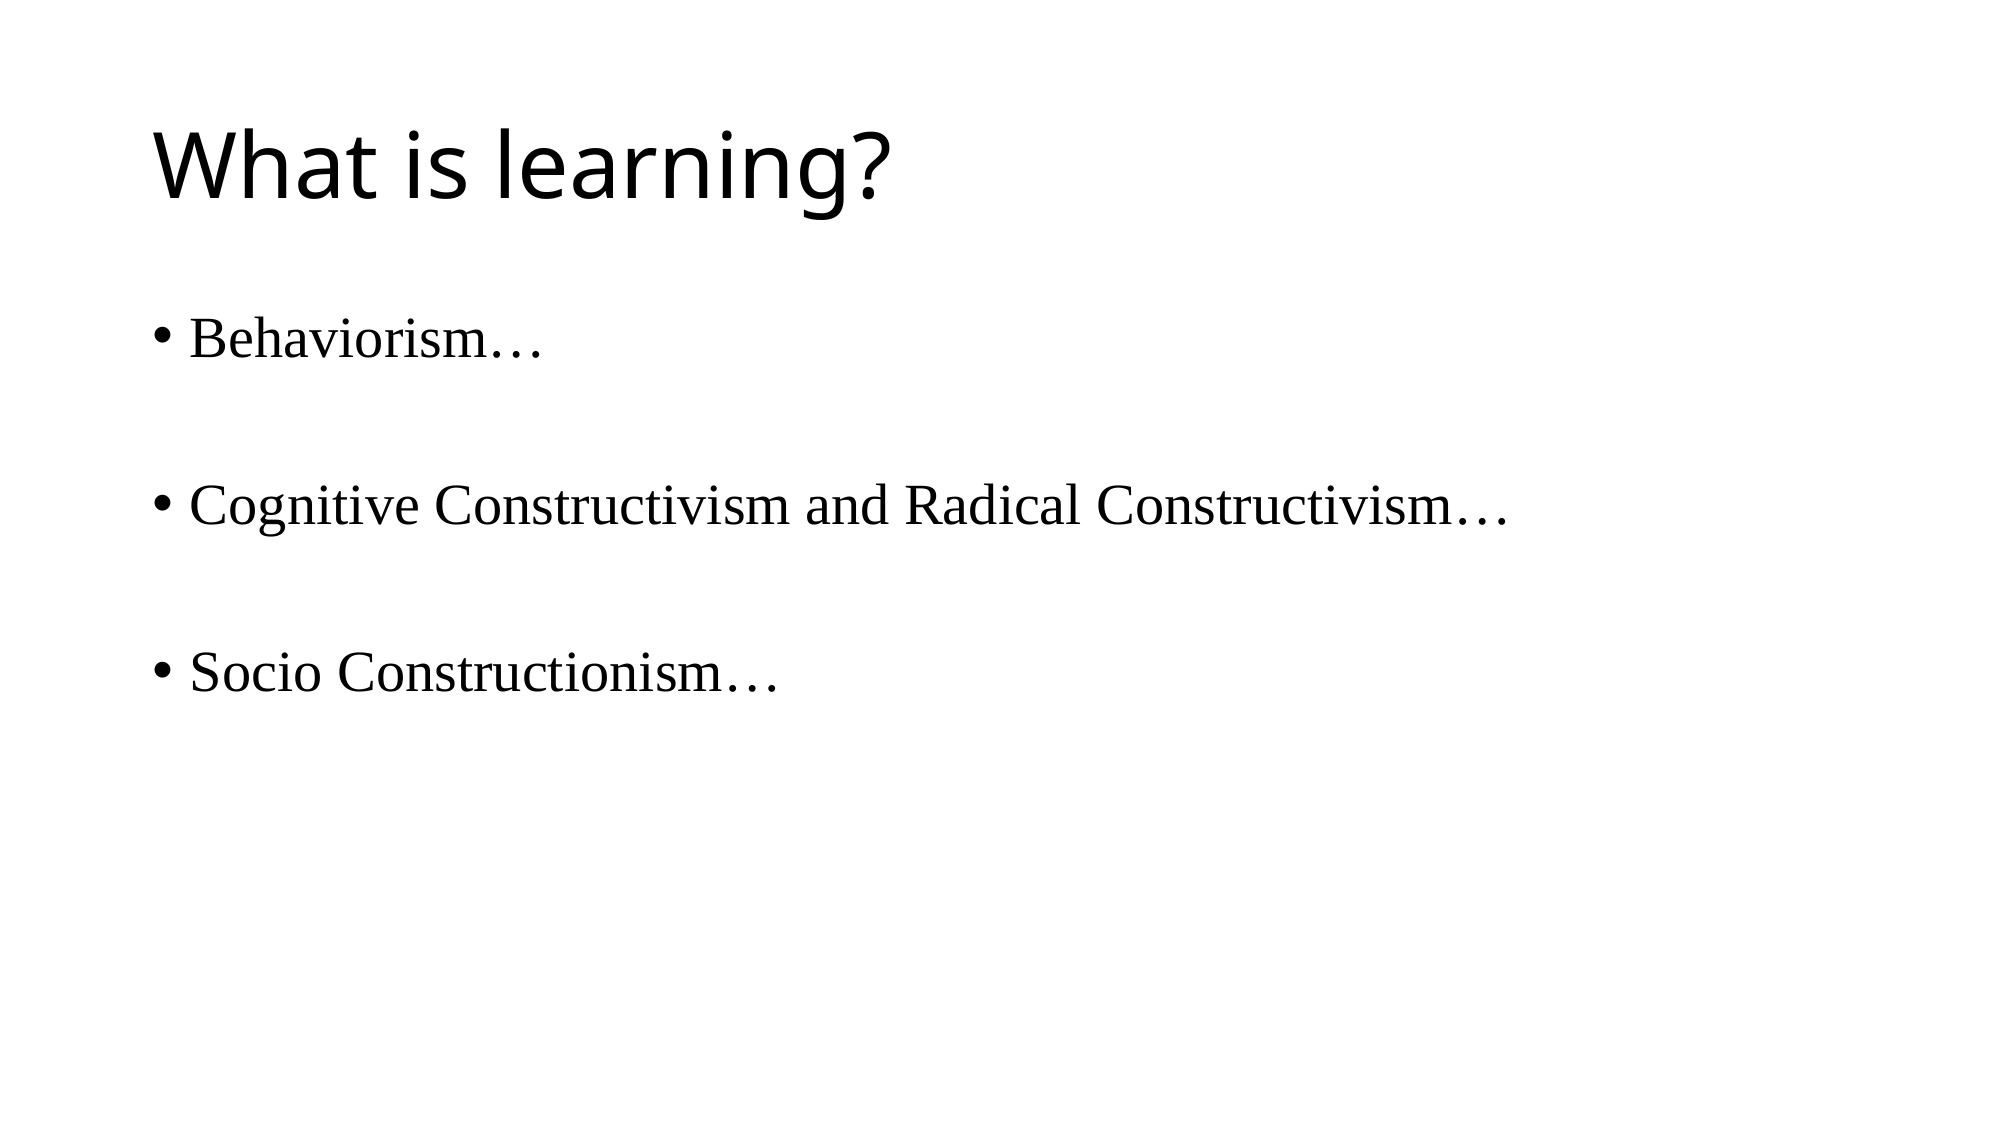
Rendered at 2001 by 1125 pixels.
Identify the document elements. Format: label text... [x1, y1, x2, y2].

title What is learning? [137, 59, 1863, 278]
list Behaviorism… Cognitive Constructivism and Radical Constructivism… Socio Constructionism… [137, 299, 1863, 1014]
